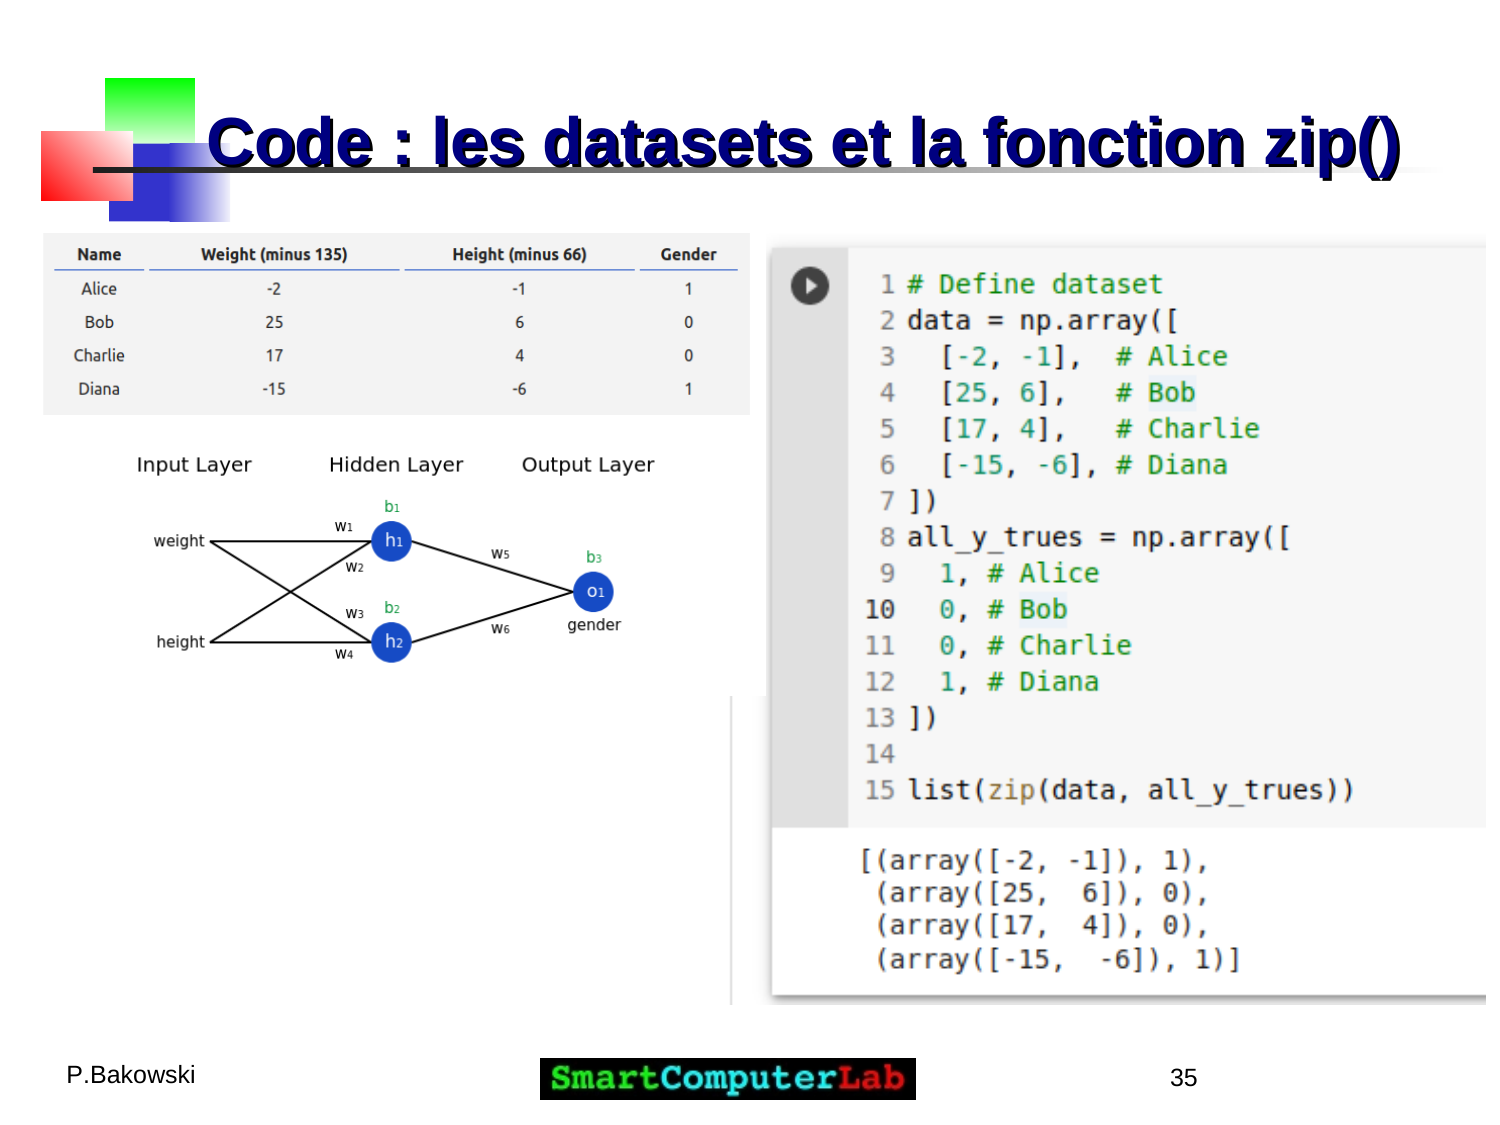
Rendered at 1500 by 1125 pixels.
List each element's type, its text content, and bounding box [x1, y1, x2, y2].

picture [15, 233, 1486, 1006]
title Code : les datasets et la fonction zip() [191, 90, 1422, 186]
picture [540, 1058, 916, 1100]
